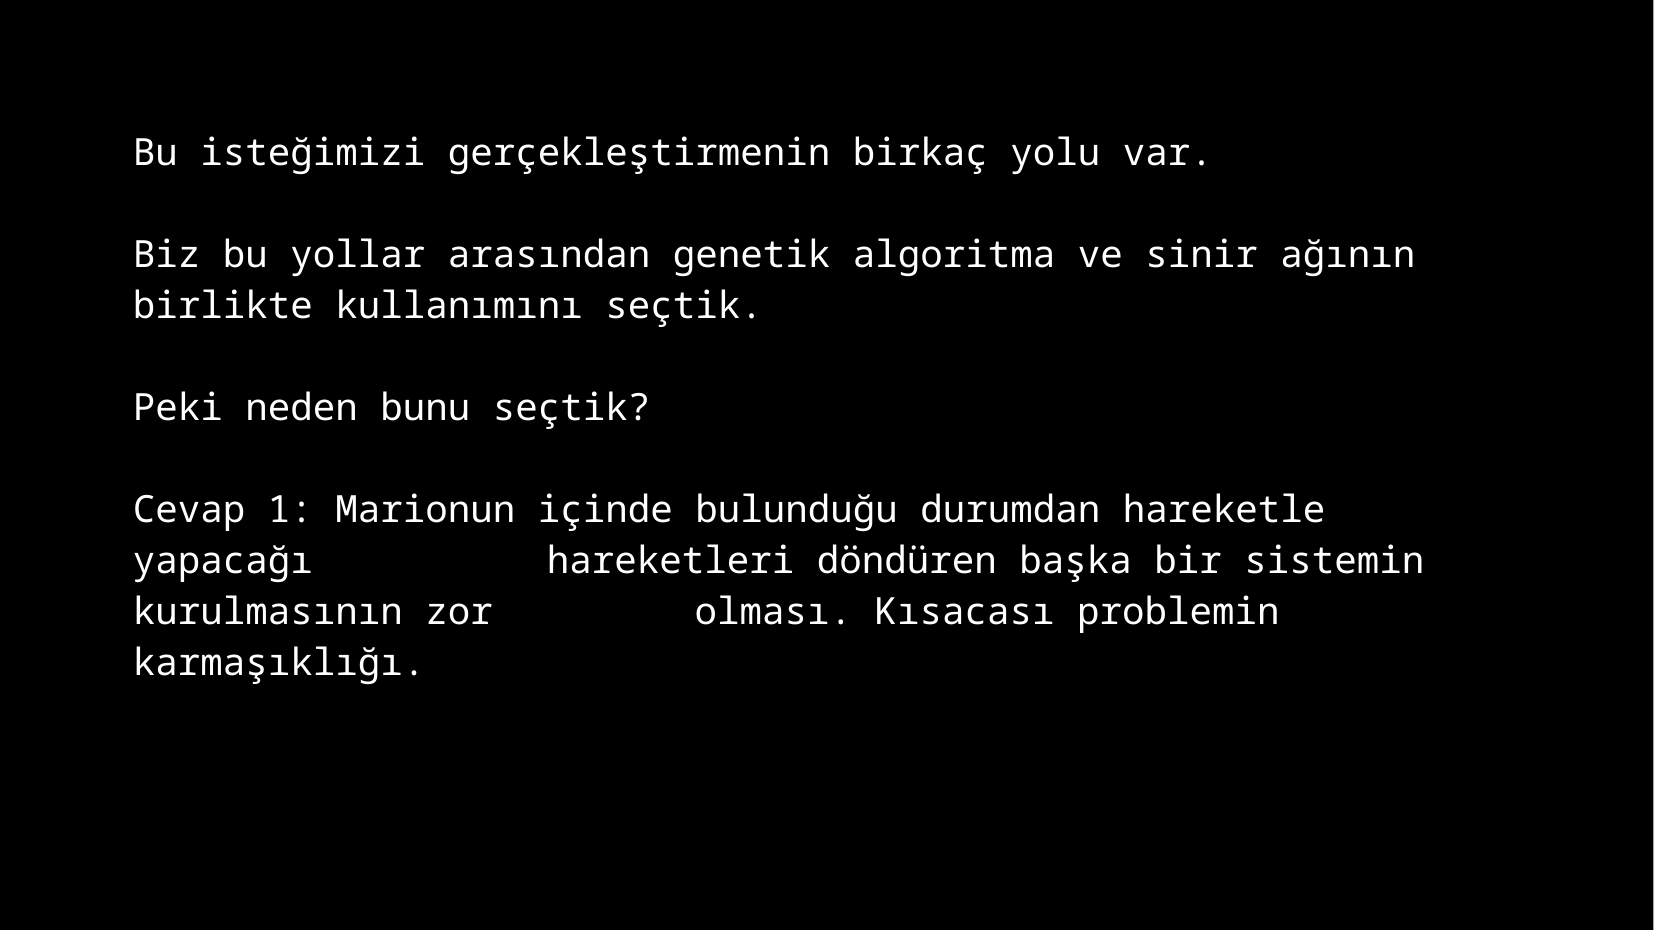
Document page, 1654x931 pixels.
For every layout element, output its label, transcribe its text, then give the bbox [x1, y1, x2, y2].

text_box Bu isteğimizi gerçekleştirmenin birkaç yolu var. Biz bu yollar arasından genetik algoritma ve sinir ağının birlikte kullanımını seçtik. Peki neden bunu seçtik? Cevap 1: Marionun içinde bulunduğu durumdan hareketle yapacağı hareketleri döndüren başka bir sistemin kurulmasının zor olması. Kısacası problemin karmaşıklığı. [118, 118, 1536, 827]
